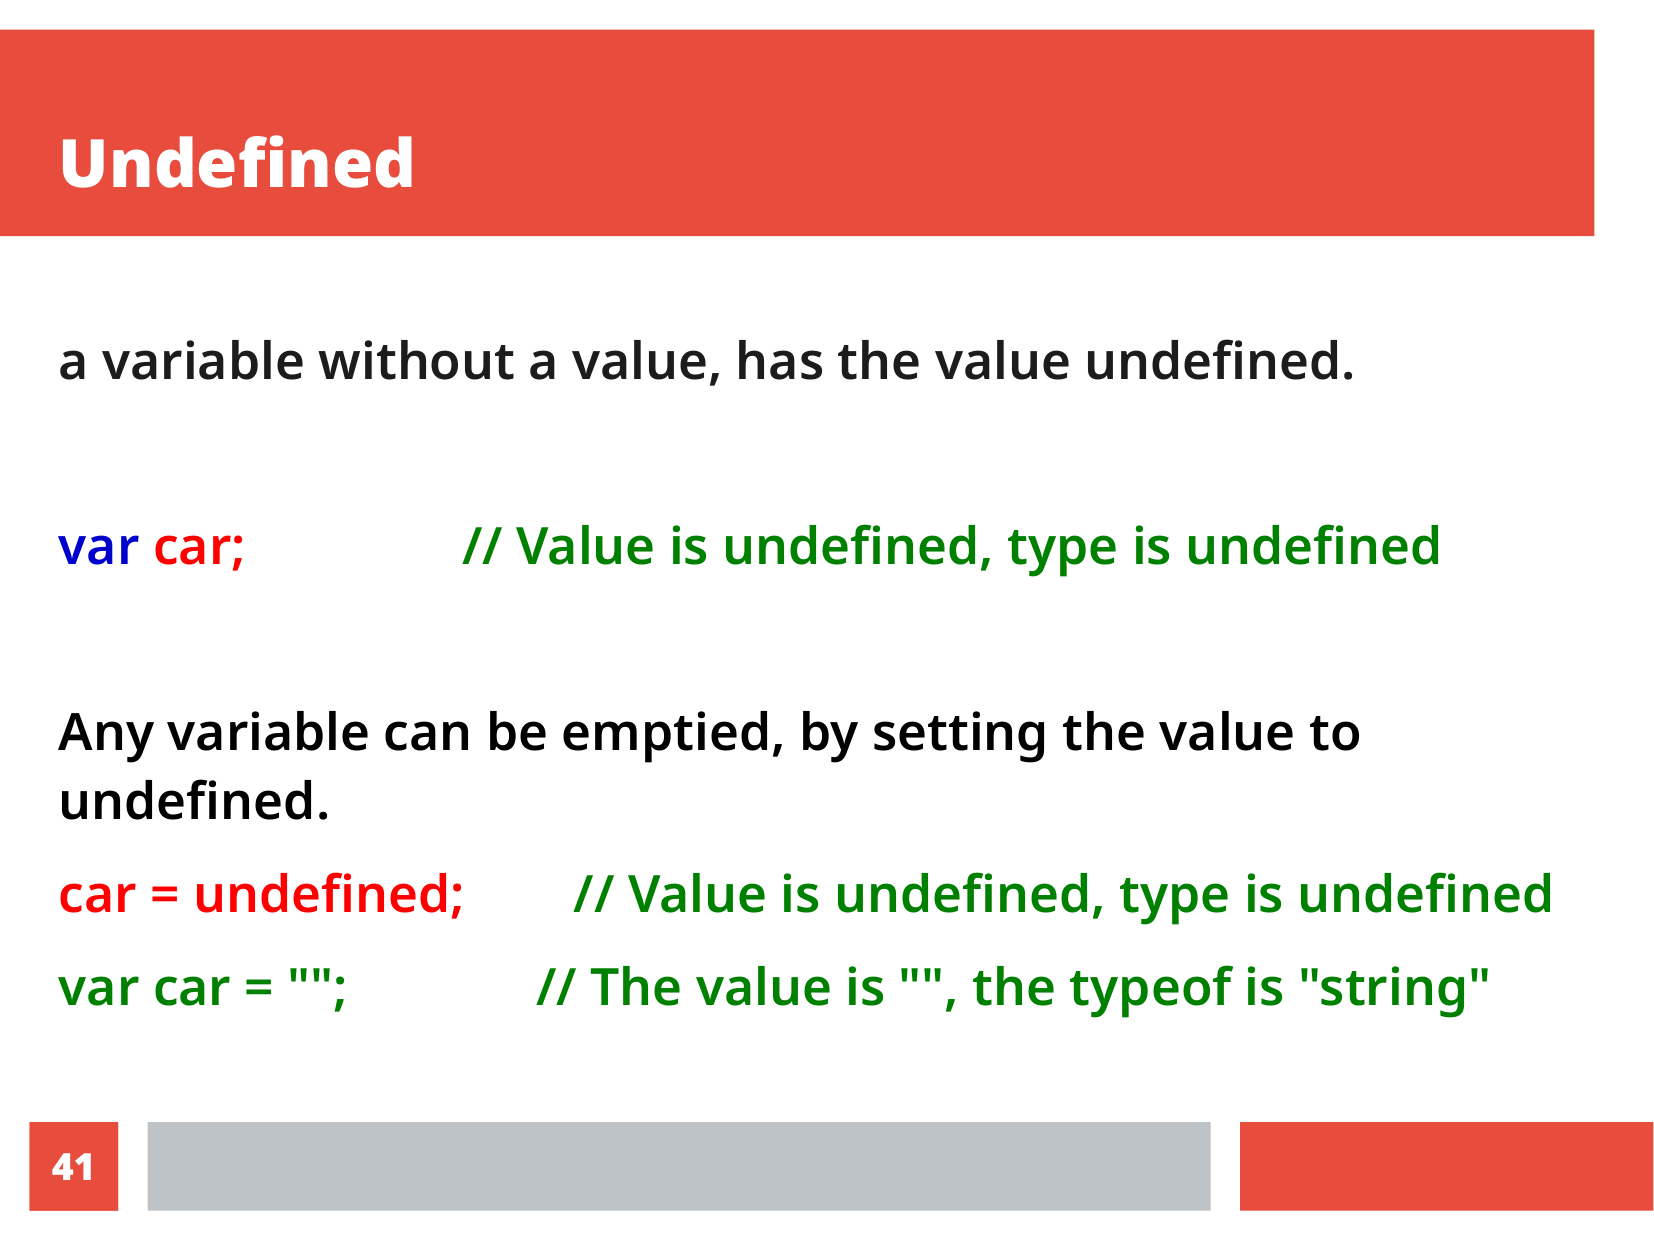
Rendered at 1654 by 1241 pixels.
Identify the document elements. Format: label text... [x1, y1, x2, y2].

title Undefined [59, 59, 1595, 207]
list a variable without a value, has the value undefined. var car; // Value is undefined, type is undefined Any variable can be emptied, by setting the value to undefined. car = undefined; // Value is undefined, type is undefined var car = ""; // The value is "", the typeof is "string" [59, 324, 1565, 1093]
